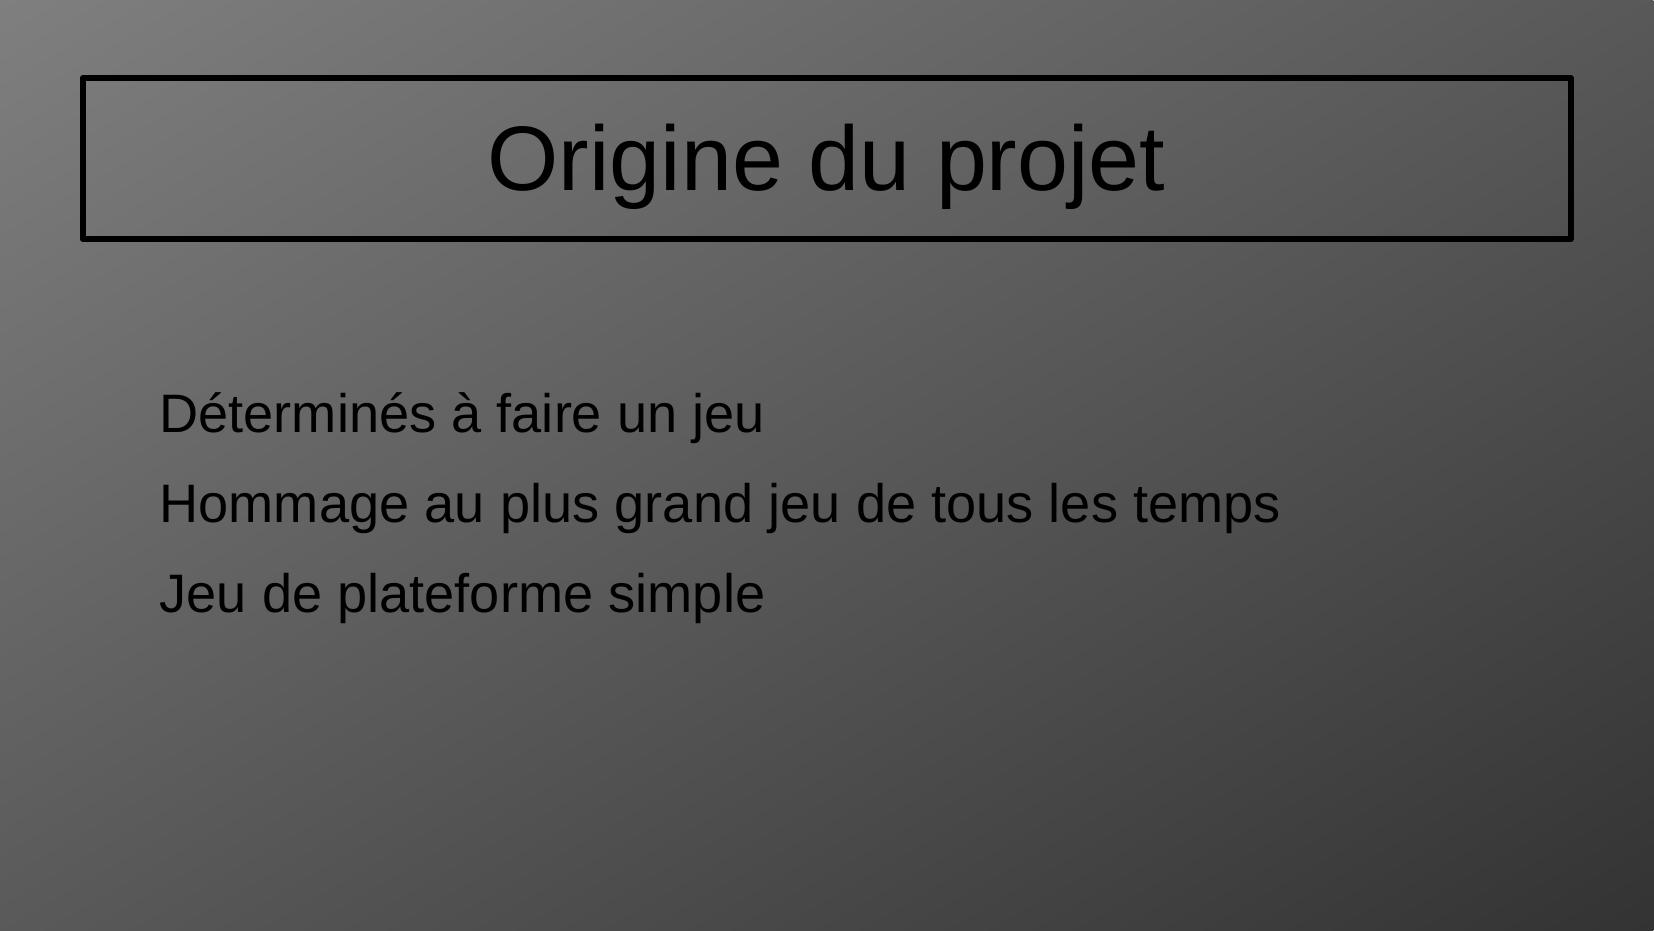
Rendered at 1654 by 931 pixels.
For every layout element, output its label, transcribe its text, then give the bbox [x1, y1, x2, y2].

list Déterminés à faire un jeu Hommage au plus grand jeu de tous les temps Jeu de plateforme simple [88, 383, 1577, 787]
title Origine du projet [82, 78, 1571, 240]
